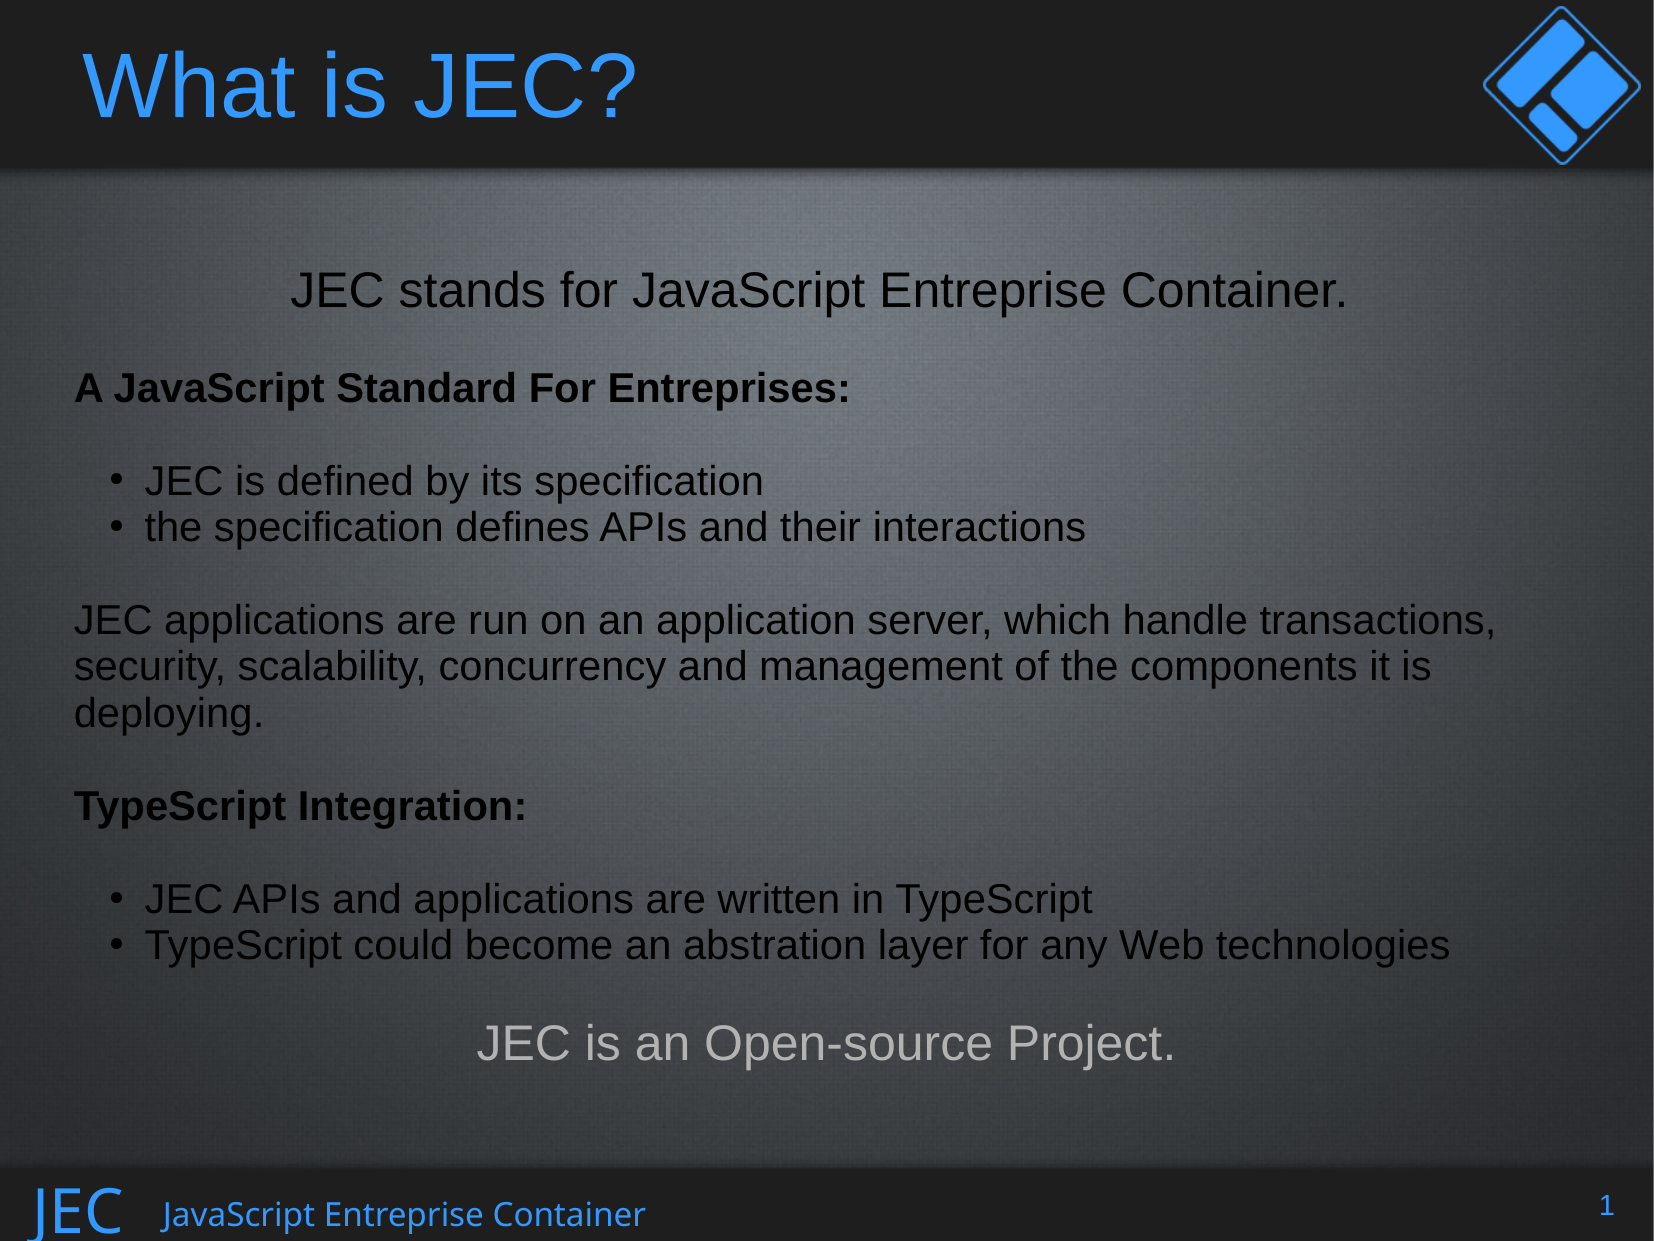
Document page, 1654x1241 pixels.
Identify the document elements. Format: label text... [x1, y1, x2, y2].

picture [0, 0, 1654, 1241]
title What is JEC? [82, 23, 1441, 147]
text_box 1 [744, 1181, 1630, 1229]
text_box JEC stands for JavaScript Entreprise Container. A JavaScript Standard For Entreprises: JEC is defined by its specification the specification defines APIs and their interactions JEC applications are run on an application server, which handle transactions, security, scalability, concurrency and management of the components it is deploying. TypeScript Integration: JEC APIs and applications are written in TypeScript TypeScript could become an abstration layer for any Web technologies JEC is an Open-source Project. [59, 254, 1595, 1131]
text_box JEC [17, 1159, 149, 1241]
text_box JavaScript Entreprise Container [148, 1183, 651, 1241]
